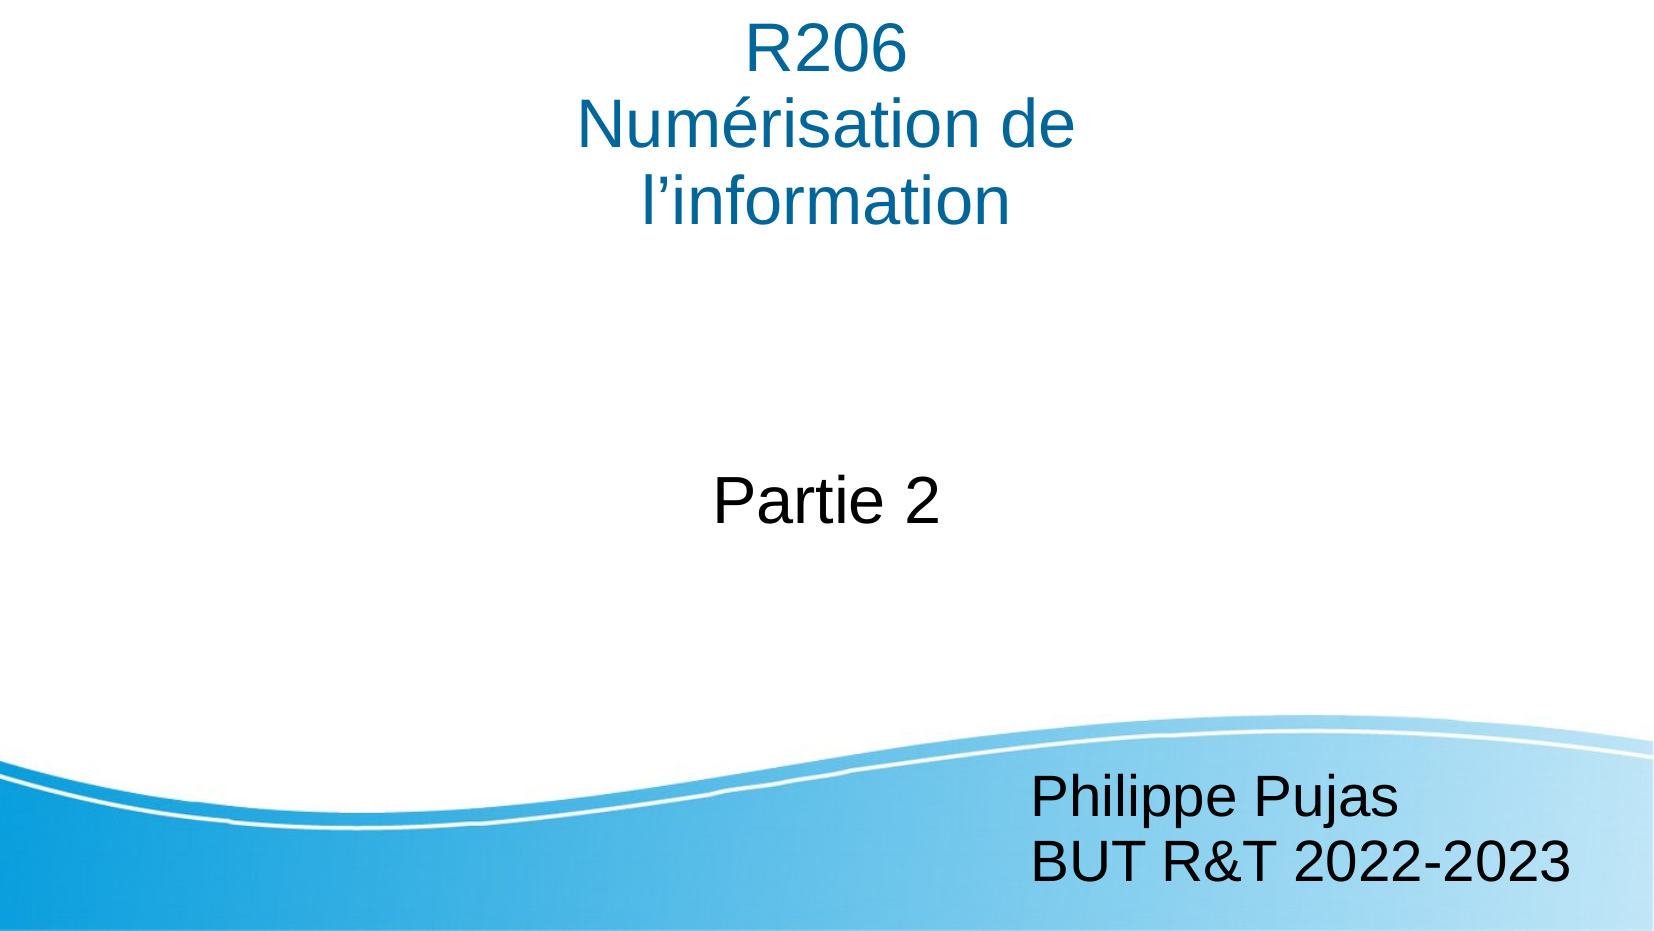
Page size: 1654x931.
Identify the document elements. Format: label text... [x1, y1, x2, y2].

subtitle Partie 2 [82, 274, 1571, 727]
picture [0, 714, 1654, 931]
title R206 Numérisation de l’information [389, 8, 1264, 240]
text_box Philippe Pujas BUT R&T 2022-2023 [1015, 755, 1654, 926]
